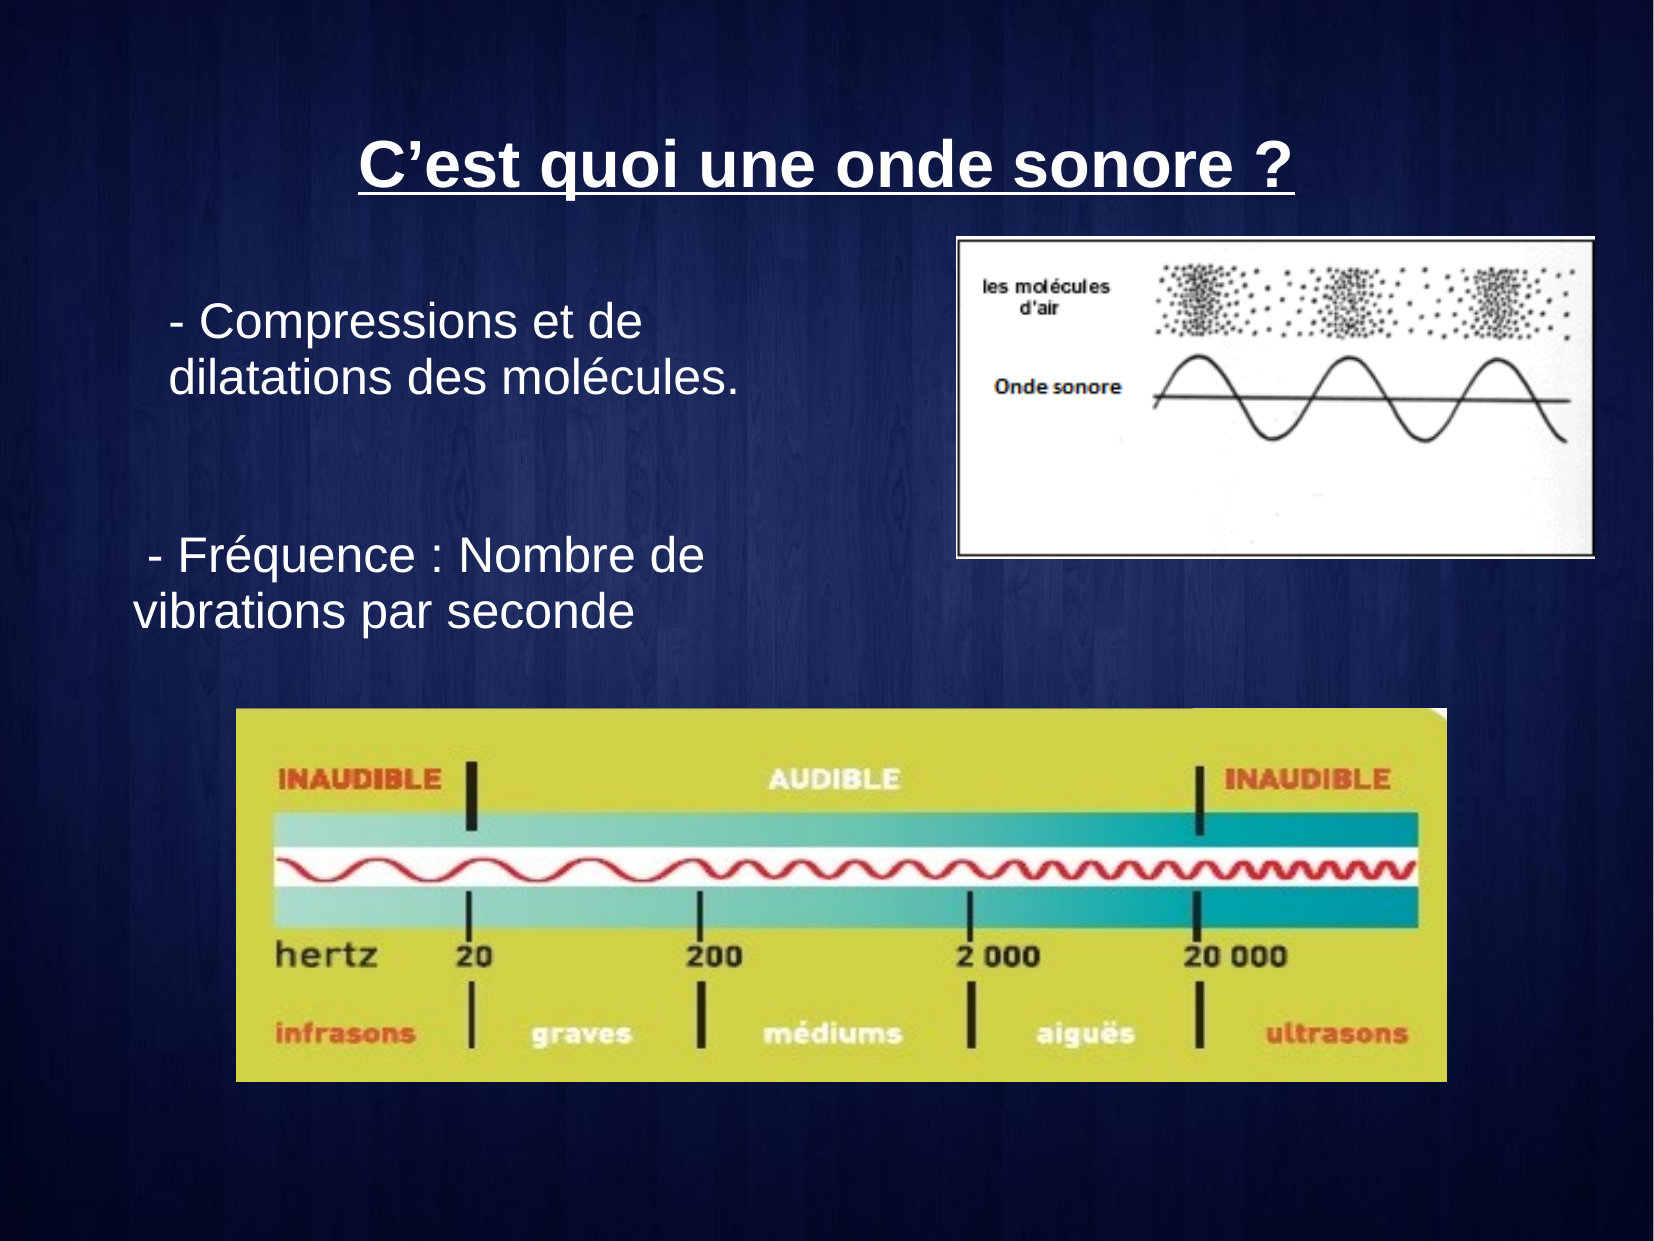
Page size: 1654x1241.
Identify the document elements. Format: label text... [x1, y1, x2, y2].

title C’est quoi une onde sonore ? [82, 61, 1571, 269]
text_box - Fréquence : Nombre de vibrations par seconde [118, 519, 745, 647]
text_box - Compressions et de dilatations des molécules. [153, 286, 886, 413]
picture [0, 0, 1654, 1241]
